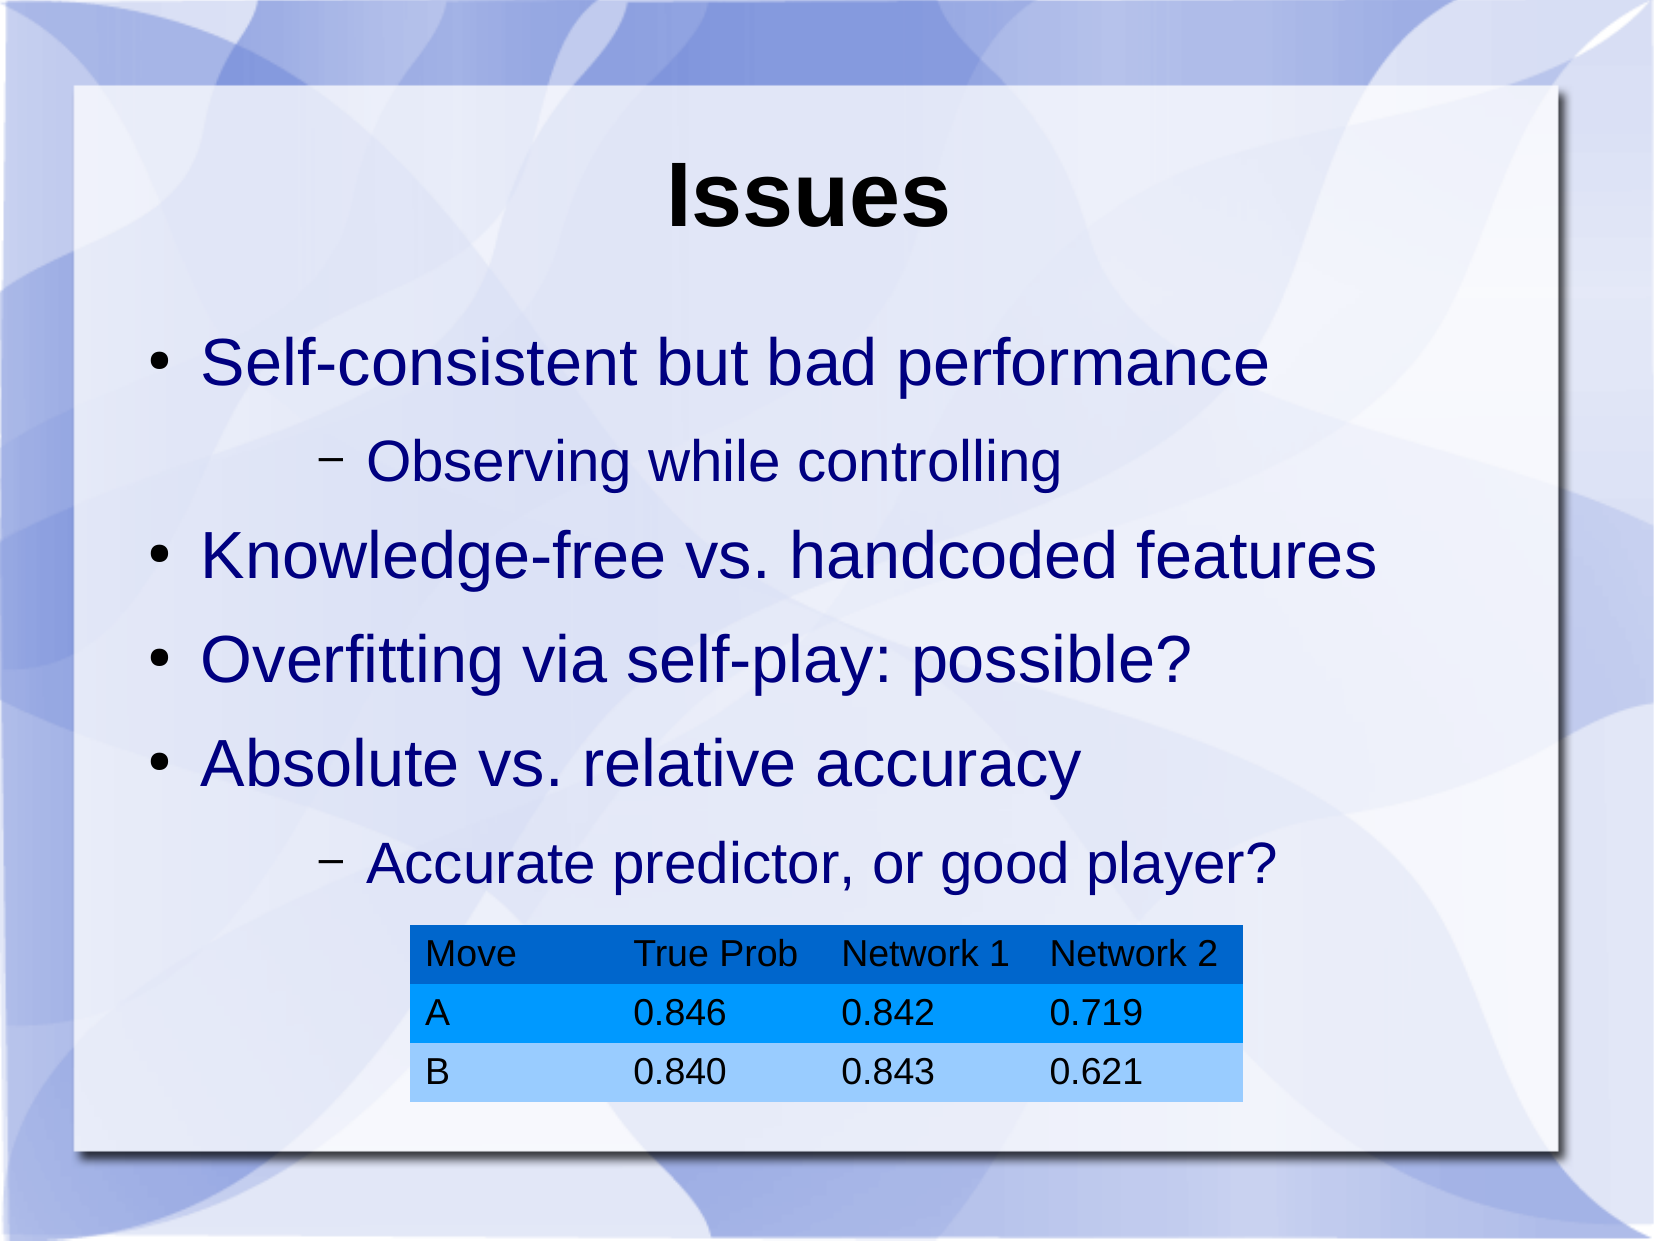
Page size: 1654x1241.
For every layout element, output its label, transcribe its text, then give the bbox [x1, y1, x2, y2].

table_cell 0.846 [619, 984, 827, 1043]
list Self-consistent but bad performance Observing while controlling Knowledge-free vs. handcoded features Overfitting via self-play: possible? Absolute vs. relative accuracy Accurate predictor, or good player? [129, 324, 1489, 1129]
table_cell 0.621 [1035, 1043, 1243, 1102]
table_cell B [410, 1043, 619, 1102]
table_cell 0.719 [1035, 984, 1243, 1043]
table_cell 0.843 [827, 1043, 1035, 1102]
table_cell 0.842 [827, 984, 1035, 1043]
table_cell A [410, 984, 619, 1043]
table_header Network 2 [1035, 925, 1243, 984]
title Issues [82, 90, 1536, 298]
picture [0, 0, 1654, 1241]
table_cell 0.840 [619, 1043, 827, 1102]
table_header Move [410, 925, 619, 984]
table_header Network 1 [827, 925, 1035, 984]
table_header True Prob [619, 925, 827, 984]
